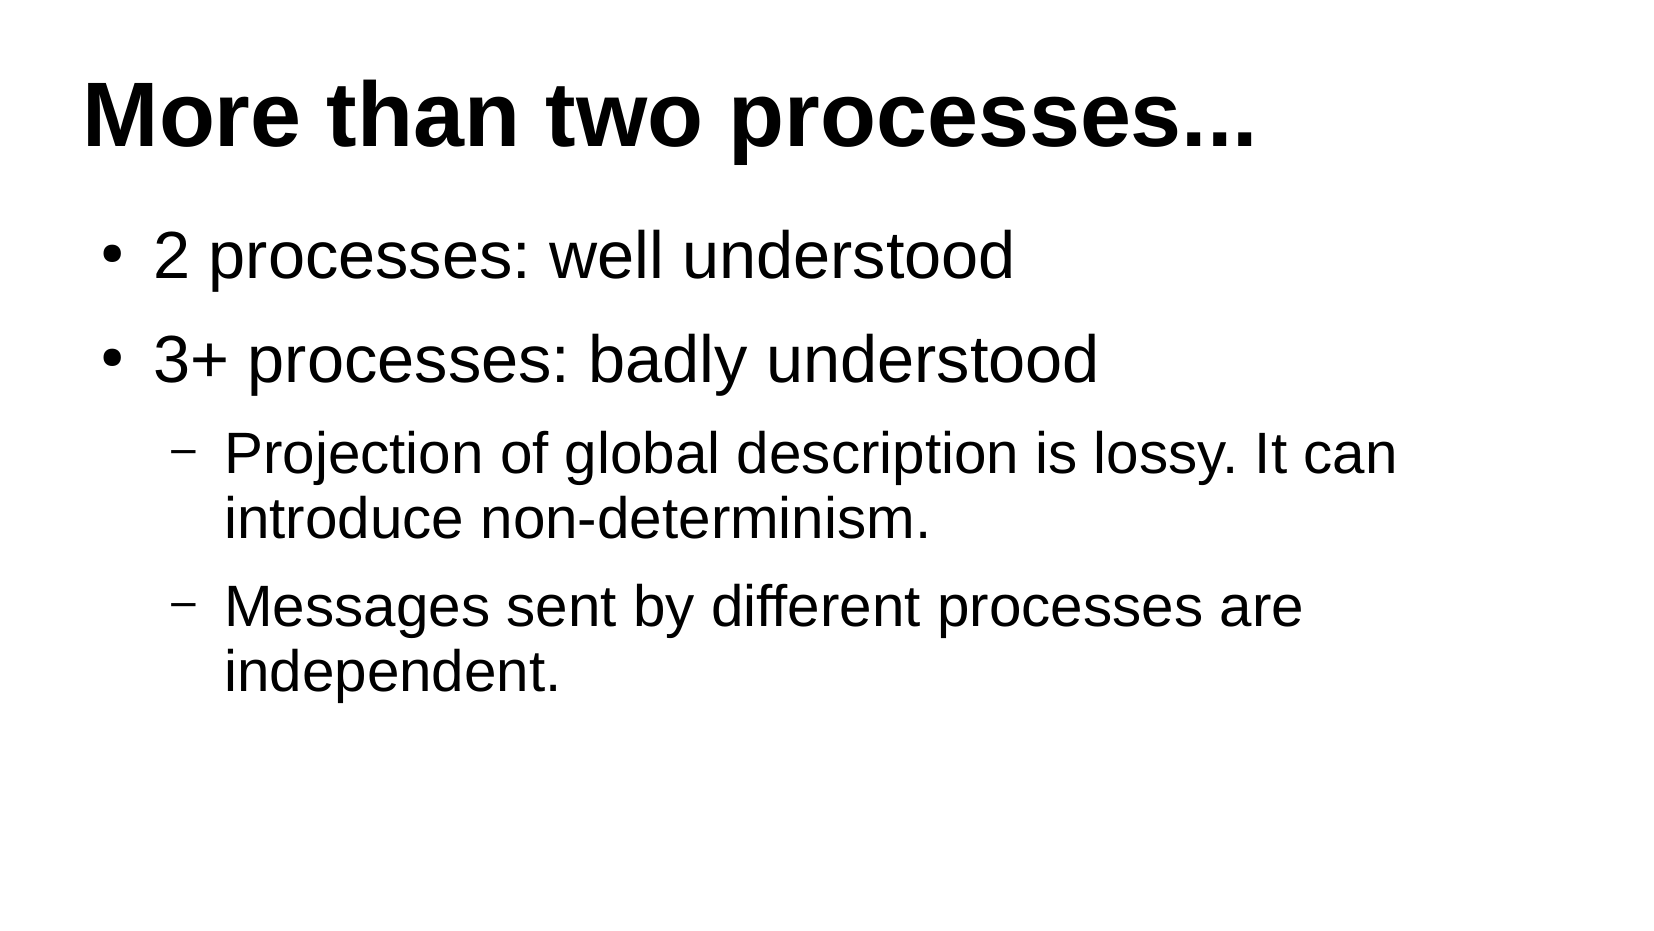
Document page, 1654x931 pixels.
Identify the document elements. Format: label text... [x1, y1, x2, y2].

title More than two processes... [82, 37, 1571, 193]
list 2 processes: well understood 3+ processes: badly understood Projection of global description is lossy. It can introduce non-determinism. Messages sent by different processes are independent. [82, 217, 1571, 758]
